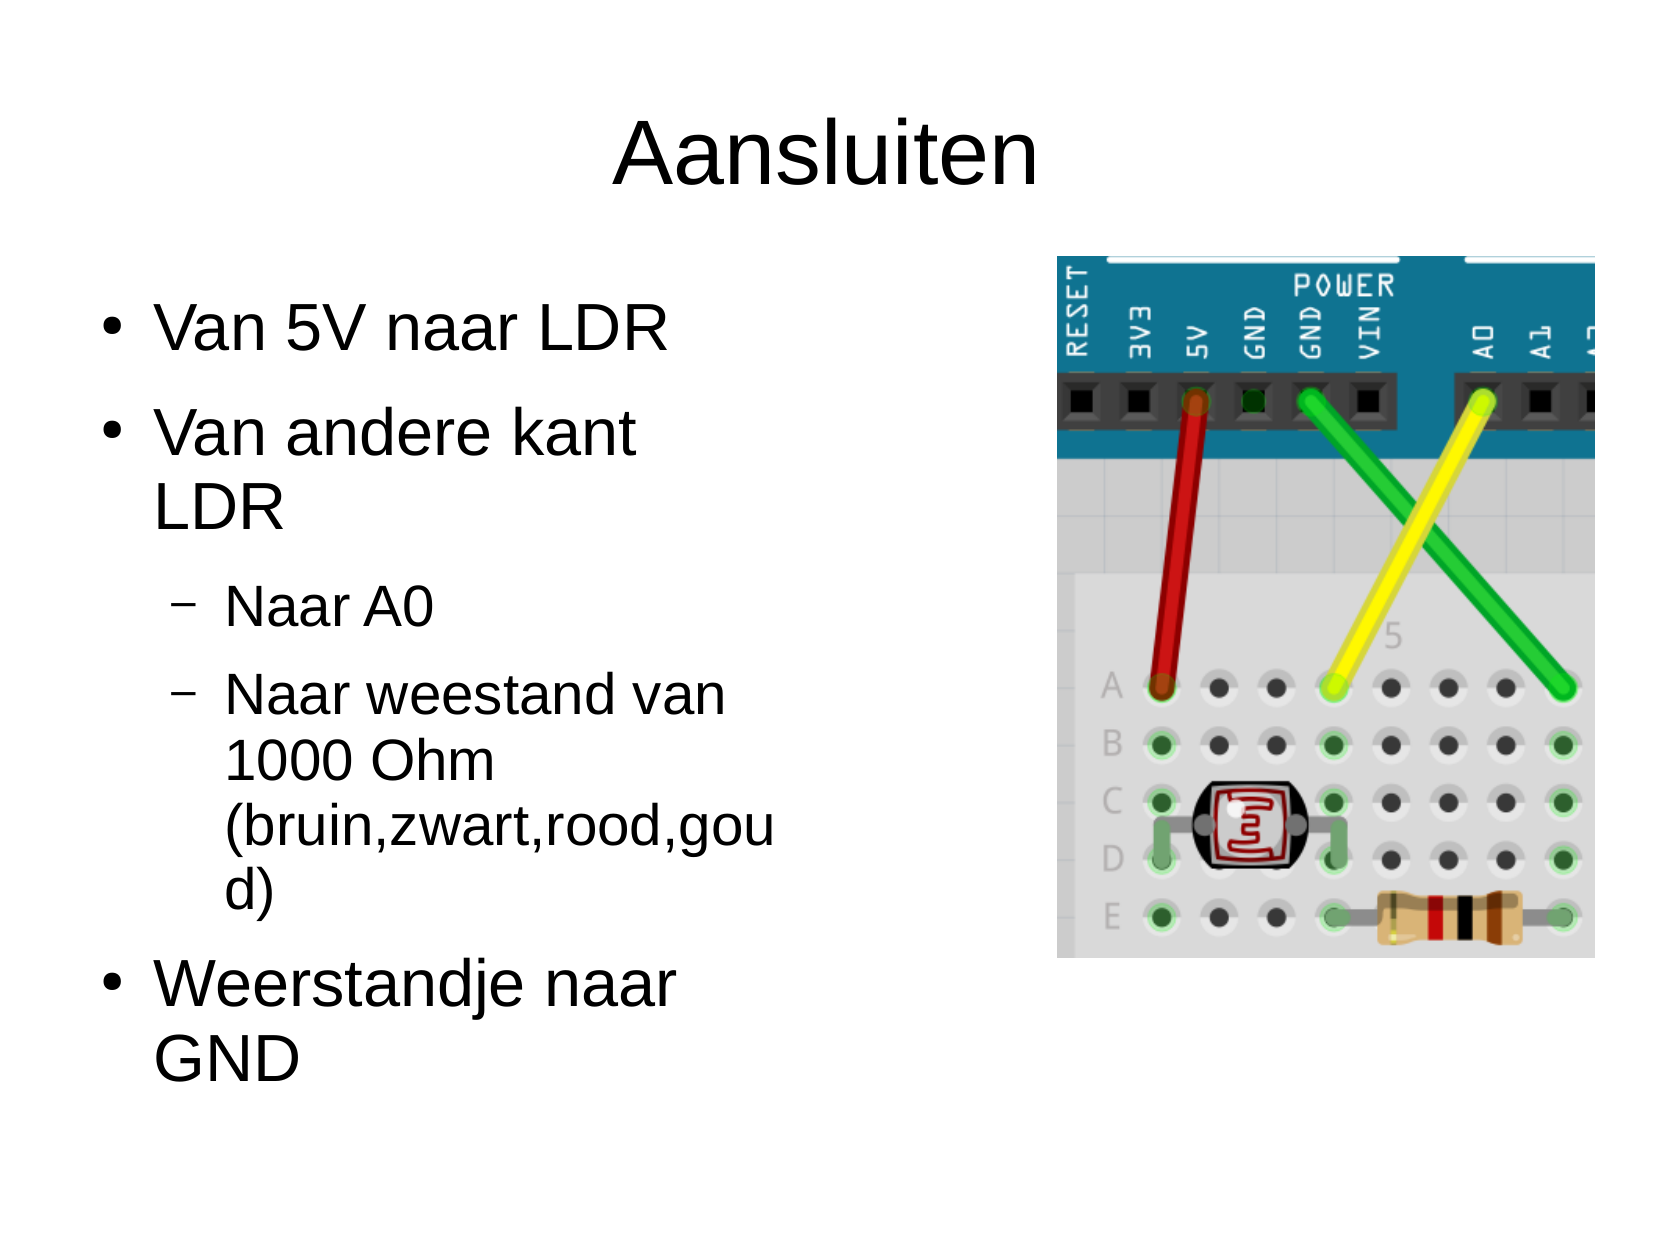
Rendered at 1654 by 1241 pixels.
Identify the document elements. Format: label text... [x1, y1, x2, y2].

picture [1057, 256, 1595, 958]
title Aansluiten [82, 49, 1571, 257]
list Van 5V naar LDR Van andere kant LDR Naar A0 Naar weestand van 1000 Ohm (bruin,zwart,rood,goud) Weerstandje naar GND [82, 290, 804, 1205]
